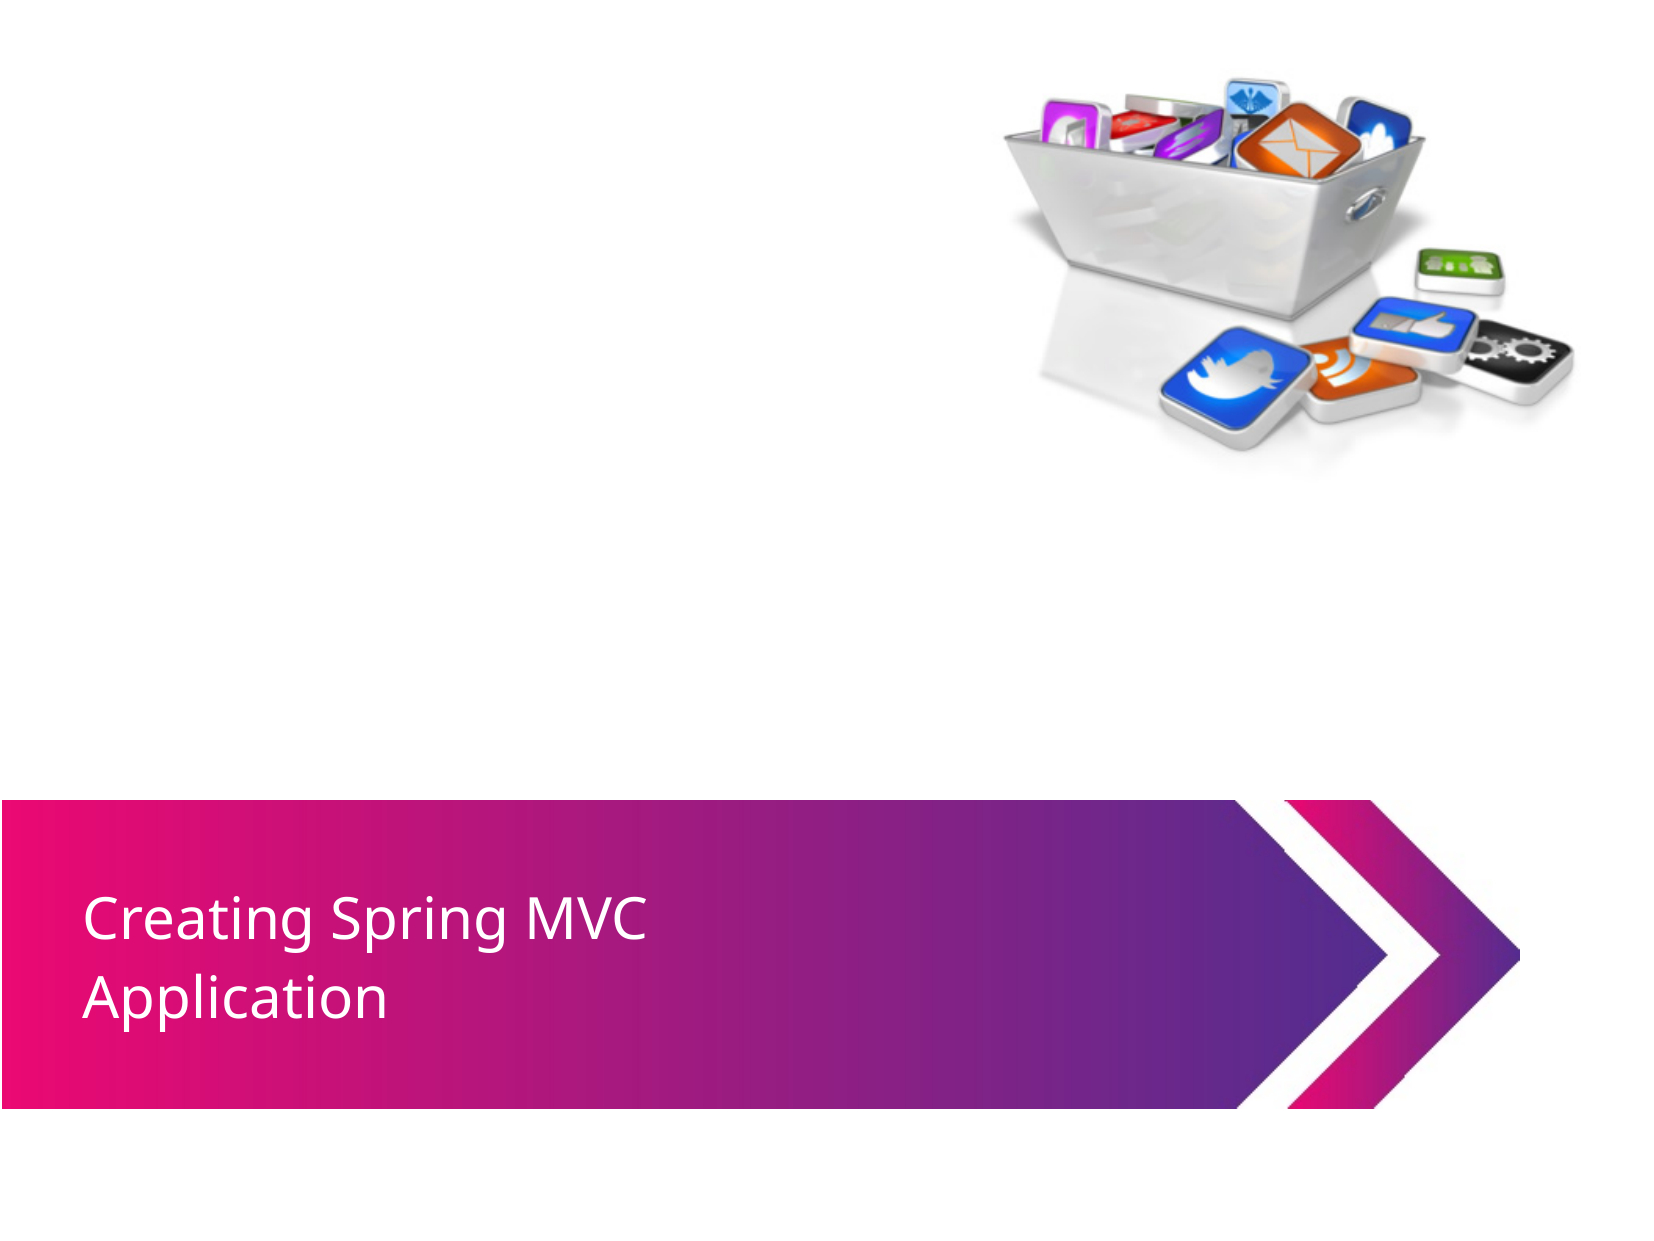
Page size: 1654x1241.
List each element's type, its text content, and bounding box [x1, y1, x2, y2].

title Creating Spring MVC Application [82, 852, 1396, 1060]
picture [2, 800, 1520, 1109]
picture [980, 44, 1606, 483]
